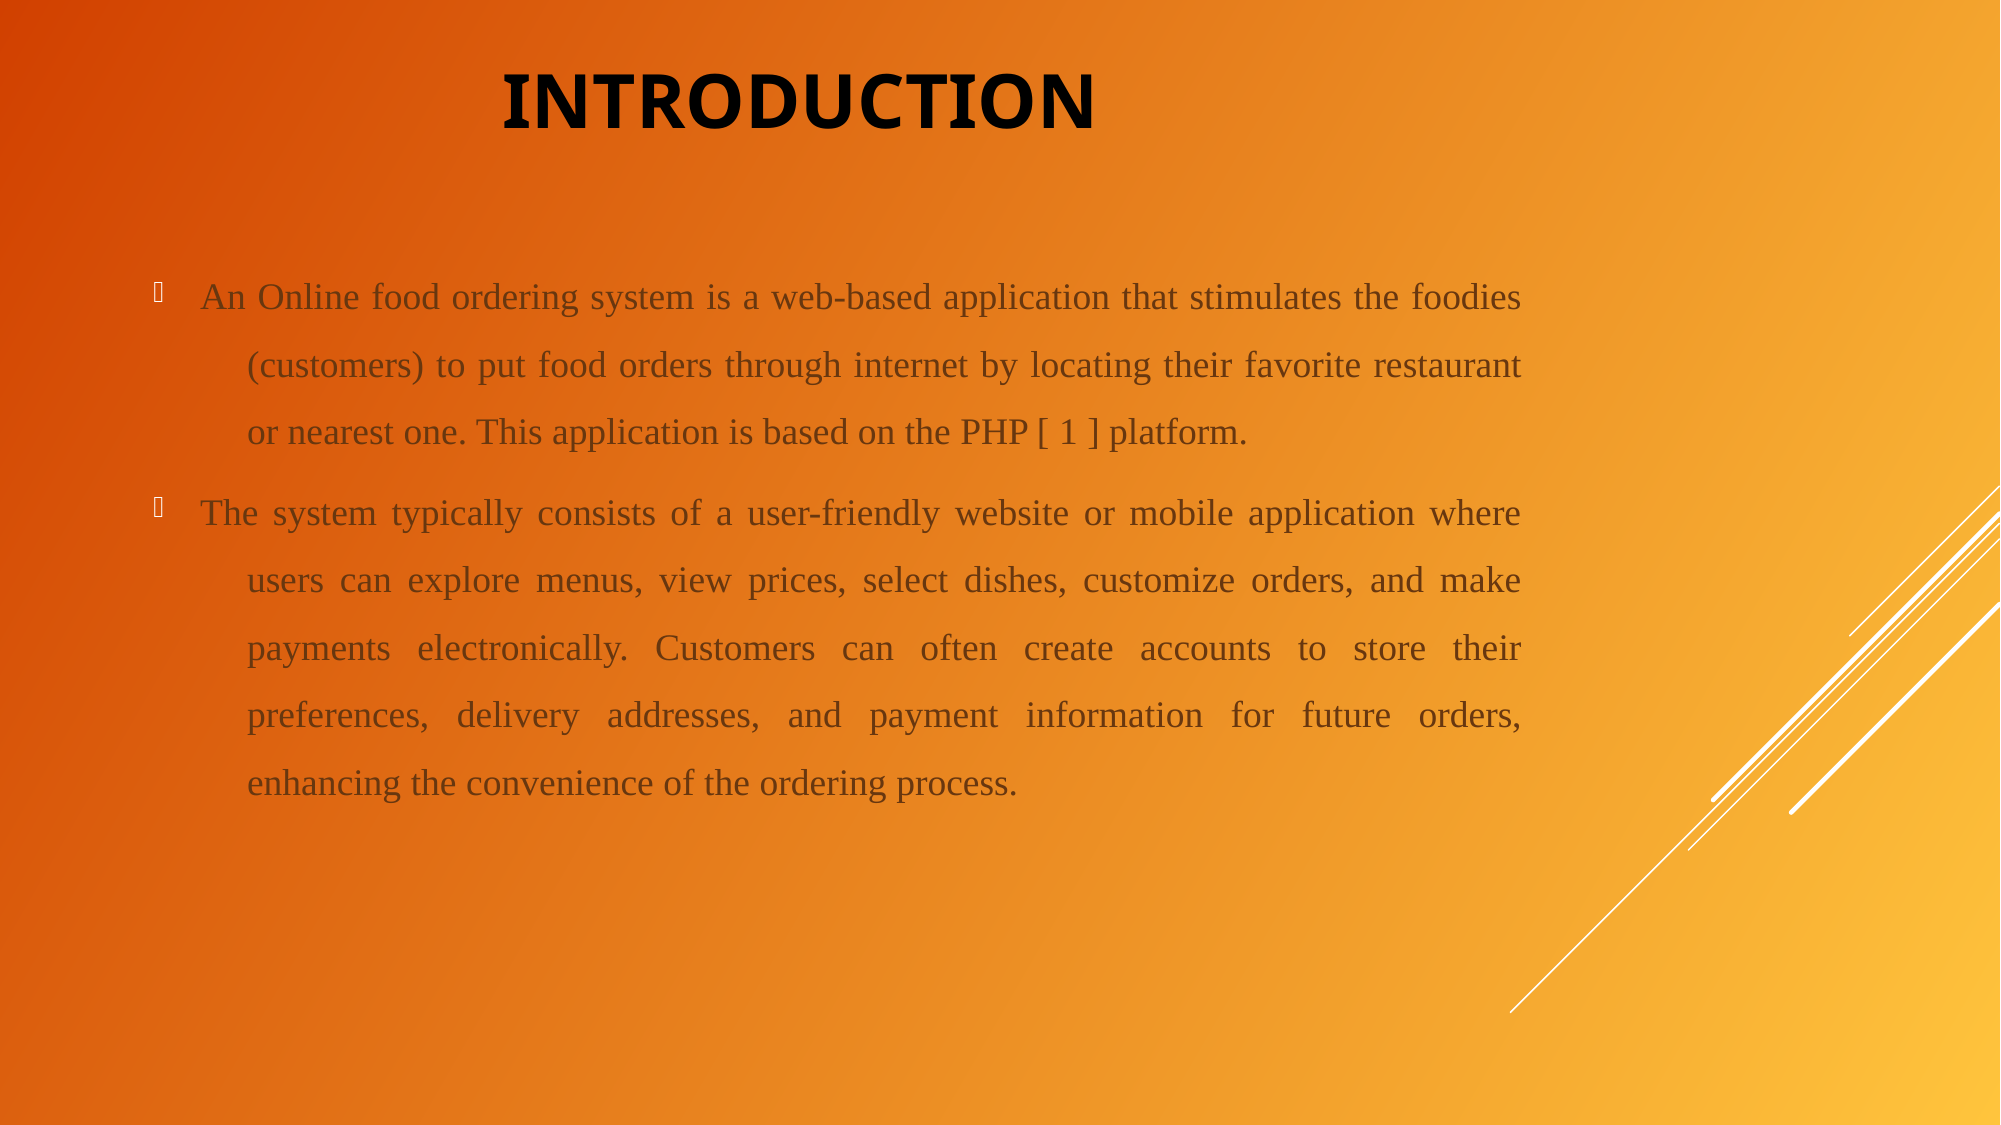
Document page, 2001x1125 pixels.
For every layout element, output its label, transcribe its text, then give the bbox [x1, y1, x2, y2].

list An Online food ordering system is a web-based application that stimulates the foodies (customers) to put food orders through internet by locating their favorite restaurant or nearest one. This application is based on the PHP [ 1 ] platform. The system typically consists of a user-friendly website or mobile application where users can explore menus, view prices, select dishes, customize orders, and make payments electronically. Customers can often create accounts to store their preferences, delivery addresses, and payment information for future orders, enhancing the convenience of the ordering process. [138, 225, 1539, 900]
title Introduction [100, 0, 1501, 222]
